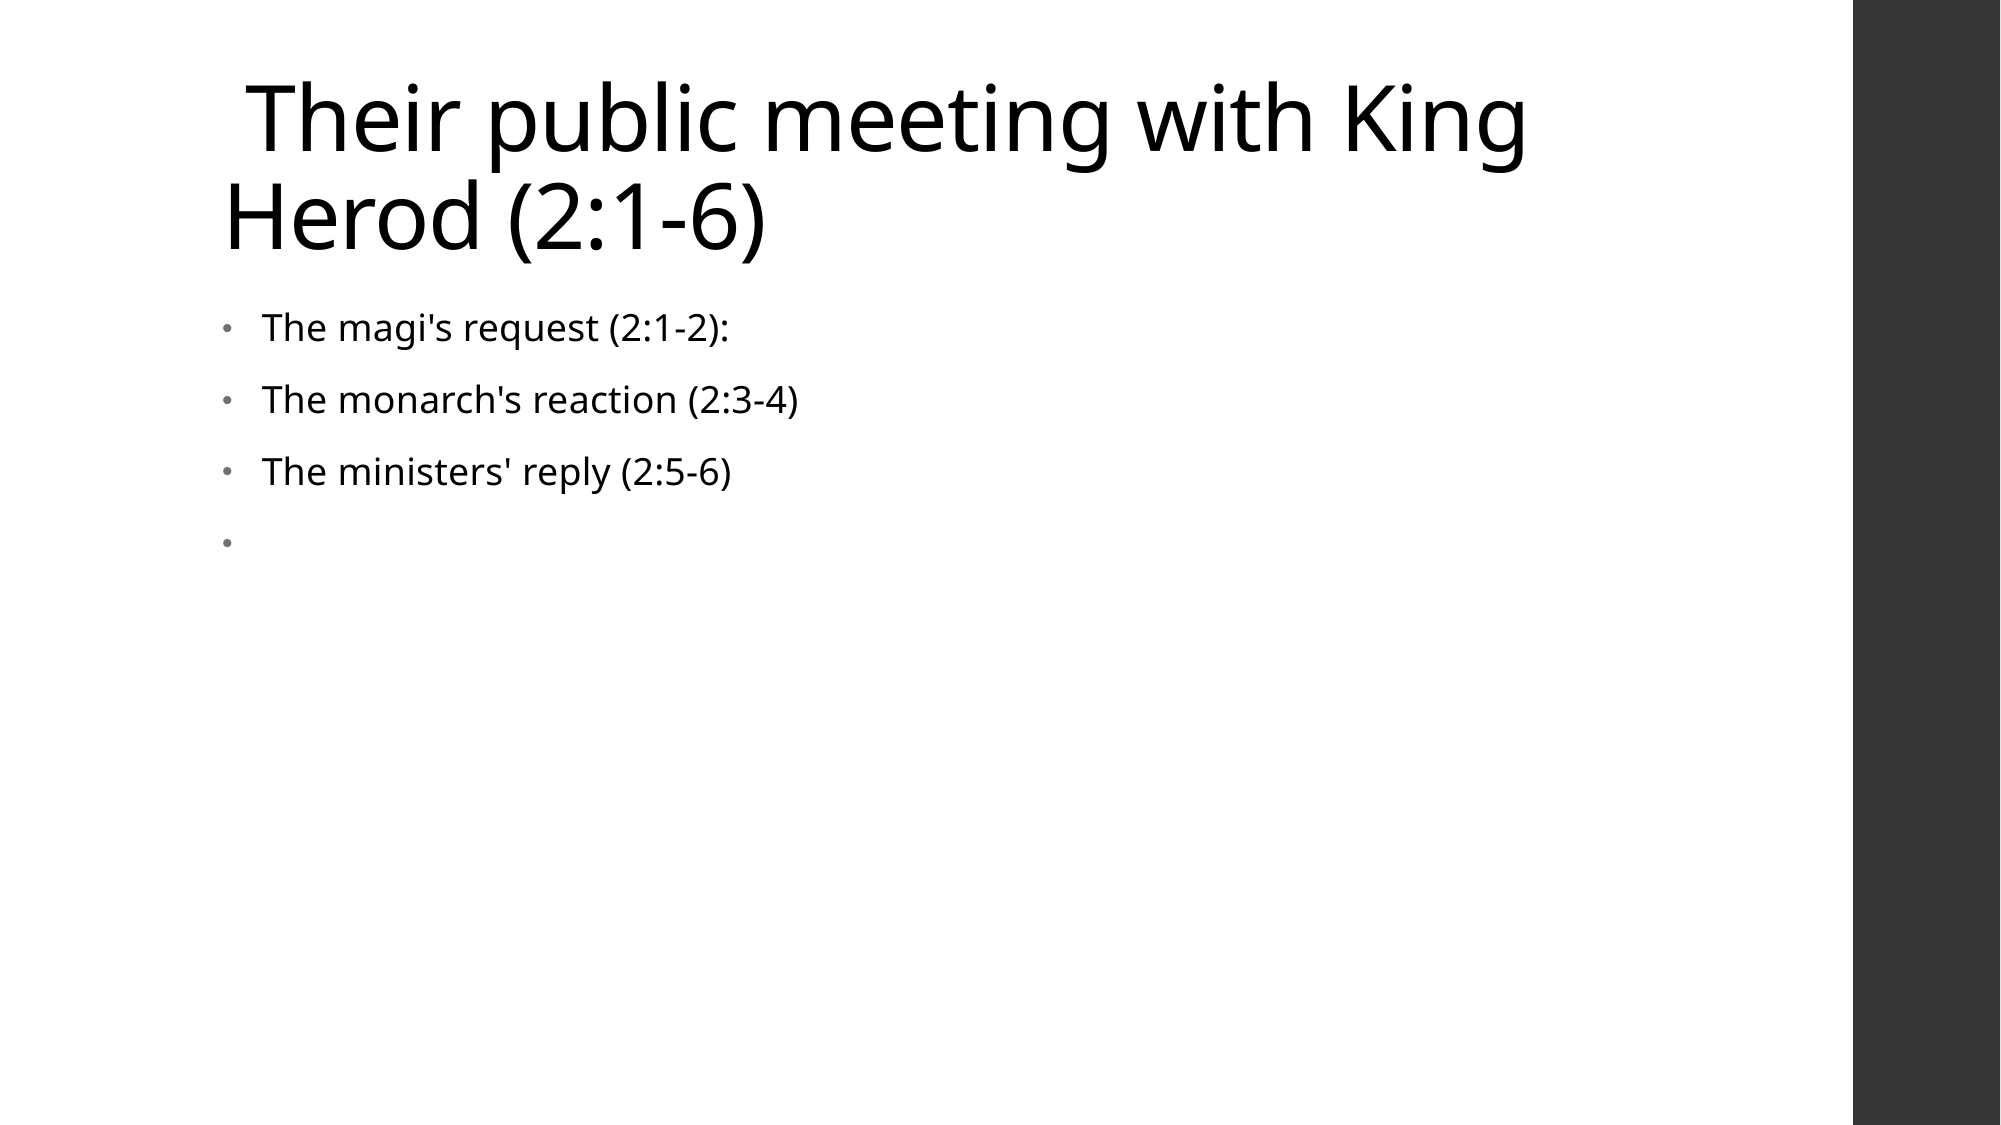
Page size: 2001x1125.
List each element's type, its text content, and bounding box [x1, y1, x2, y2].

title Their public meeting with King Herod (2:1-6) [206, 60, 1797, 278]
list The magi's request (2:1-2): The monarch's reaction (2:3-4) The ministers' reply (2:5-6) [206, 299, 1617, 1014]
